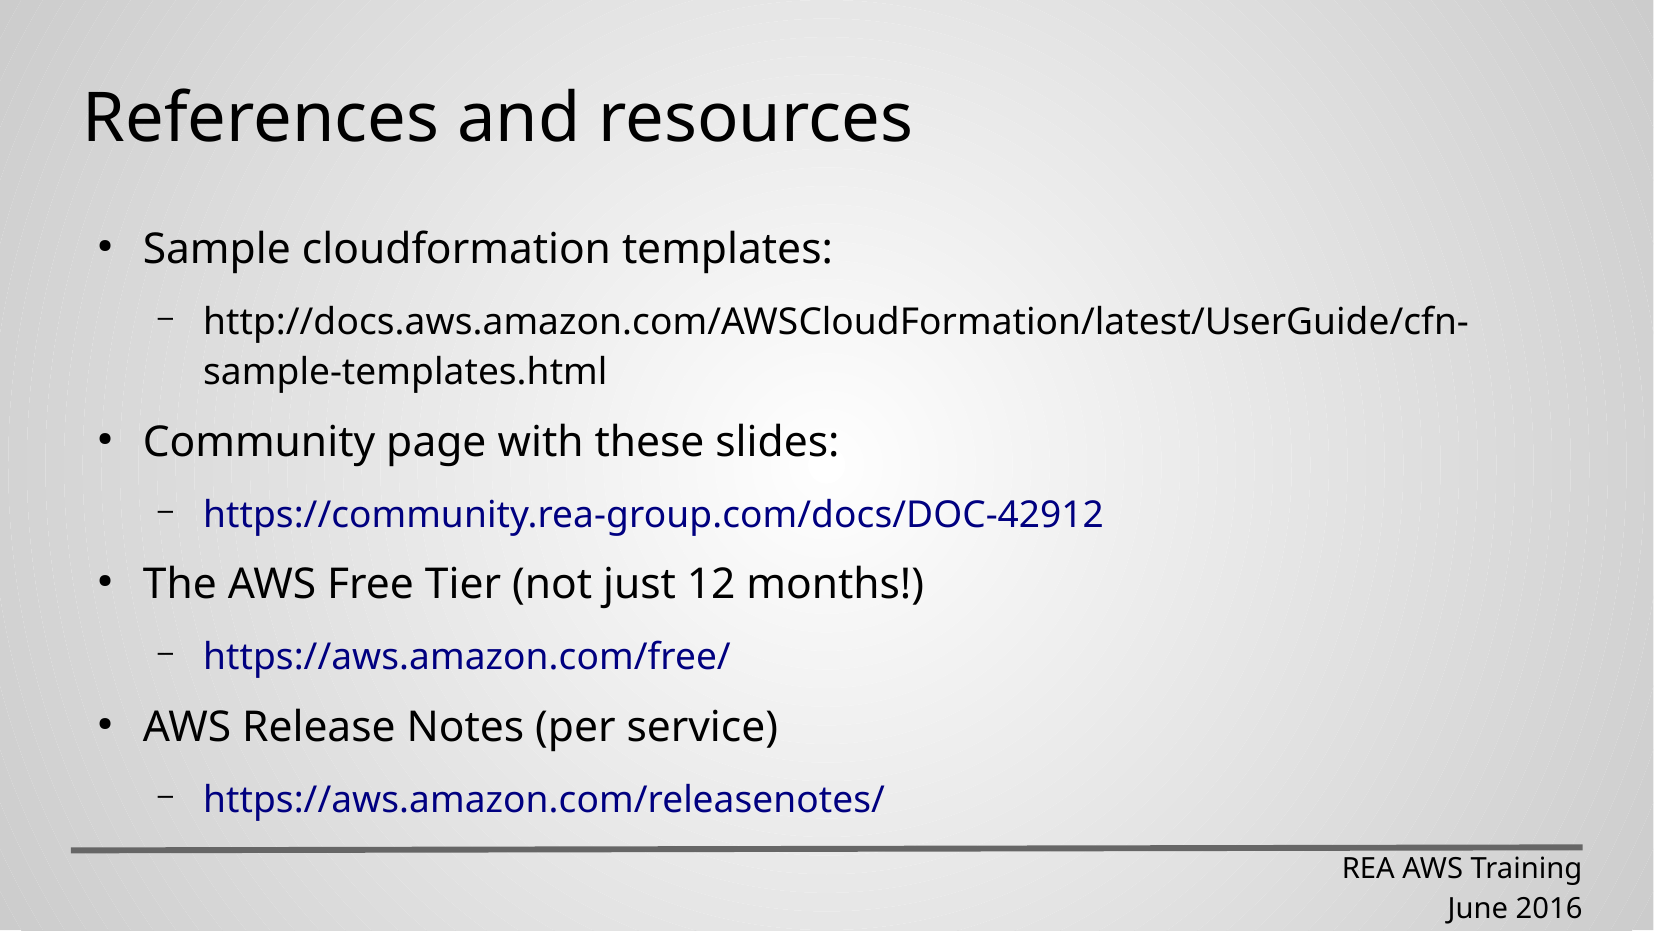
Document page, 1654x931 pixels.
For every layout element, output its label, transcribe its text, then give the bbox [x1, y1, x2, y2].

list Sample cloudformation templates: http://docs.aws.amazon.com/AWSCloudFormation/latest/UserGuide/cfn-sample-templates.html Community page with these slides: https://community.rea-group.com/docs/DOC-42912 The AWS Free Tier (not just 12 months!) https://aws.amazon.com/free/ AWS Release Notes (per service) https://aws.amazon.com/releasenotes/ [82, 217, 1571, 827]
title References and resources [82, 37, 1571, 193]
